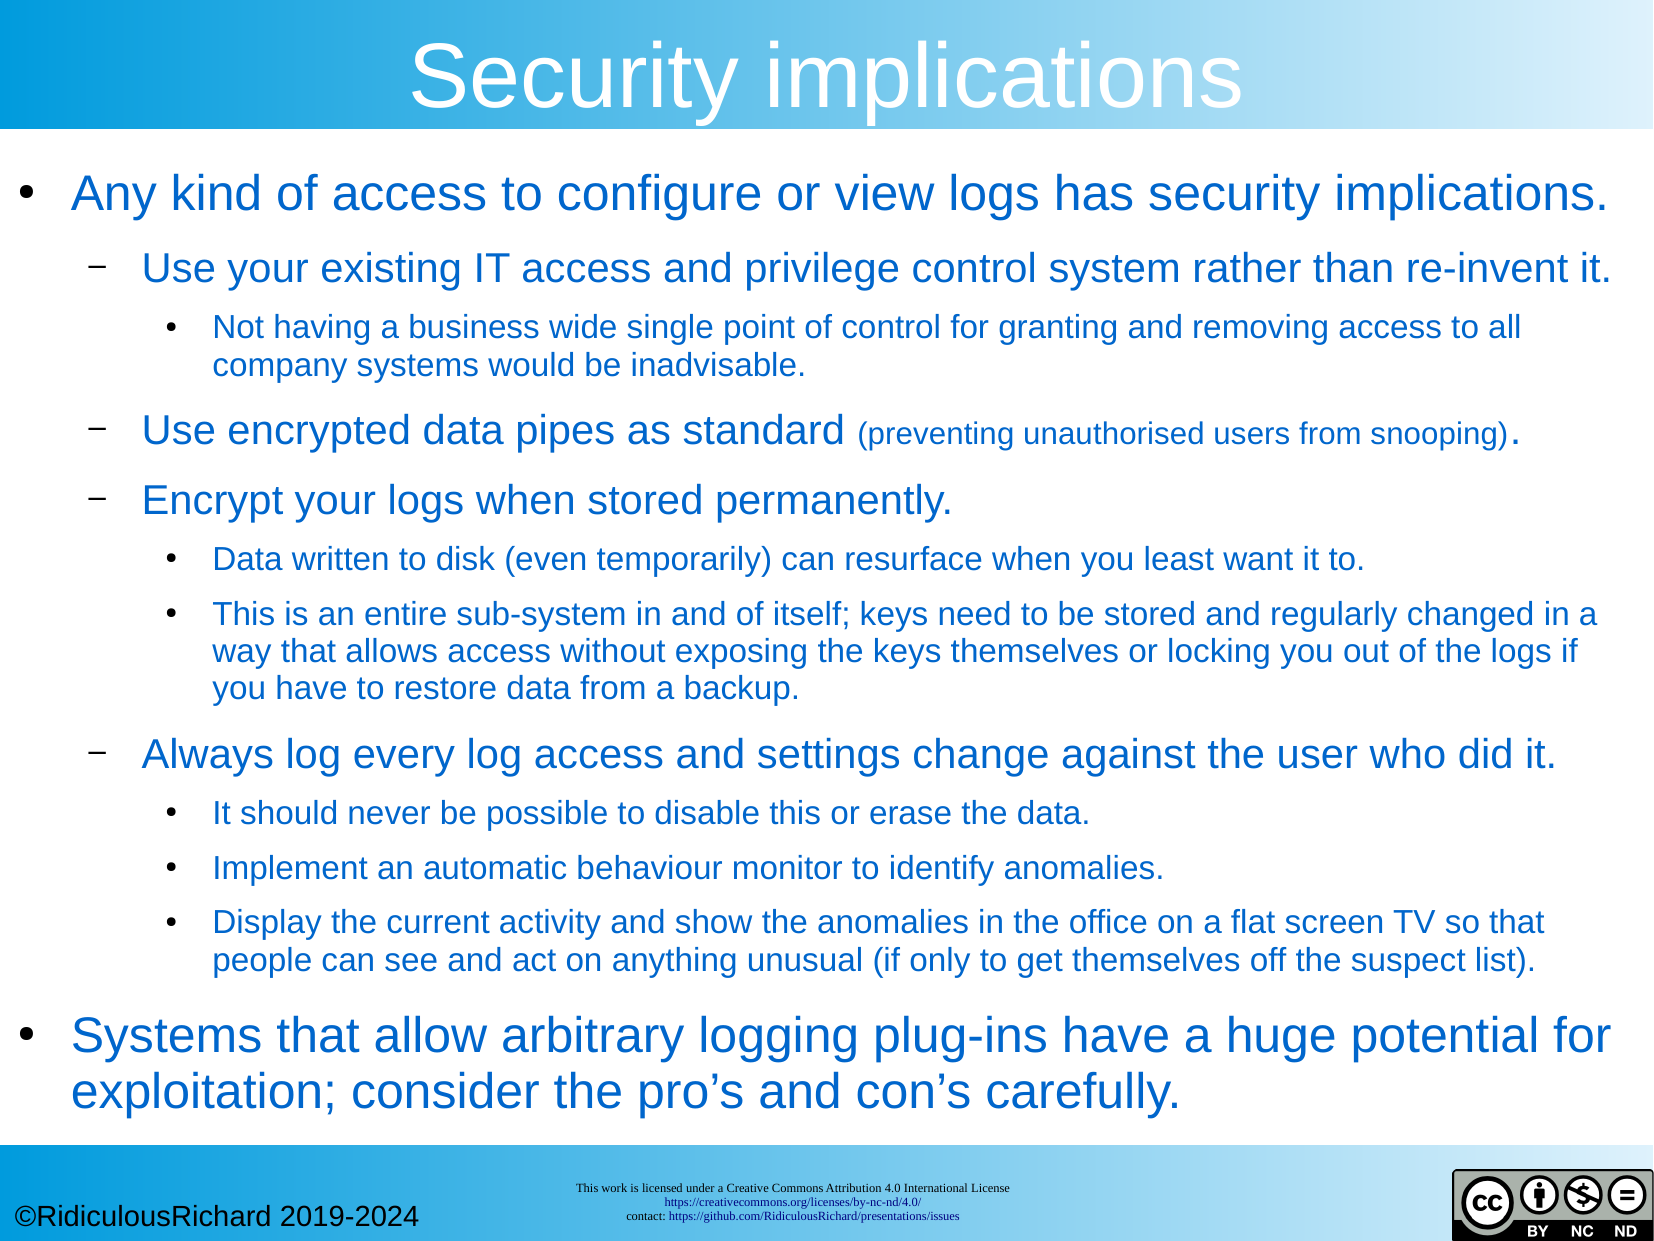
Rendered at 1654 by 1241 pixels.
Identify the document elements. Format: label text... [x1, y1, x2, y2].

picture [1452, 1169, 1654, 1241]
picture [138, 1146, 142, 1241]
list Any kind of access to configure or view logs has security implications. Use your existing IT access and privilege control system rather than re-invent it. Not having a business wide single point of control for granting and removing access to all company systems would be inadvisable. Use encrypted data pipes as standard (preventing unauthorised users from snooping). Encrypt your logs when stored permanently. Data written to disk (even temporarily) can resurface when you least want it to. This is an entire sub-system in and of itself; keys need to be stored and regularly changed in a way that allows access without exposing the keys themselves or locking you out of the logs if you have to restore data from a backup. Always log every log access and settings change against the user who did it. It should never be possible to disable this or erase the data. Implement an automatic behaviour monitor to identify anomalies. Display the current activity and show the anomalies in the office on a flat screen TV so that people can see and act on anything unusual (if only to get themselves off the suspect list). Systems that allow arbitrary logging plug-ins have a huge potential for exploitation; consider the pro’s and con’s carefully. [0, 165, 1642, 1123]
title Security implications [82, 23, 1571, 129]
